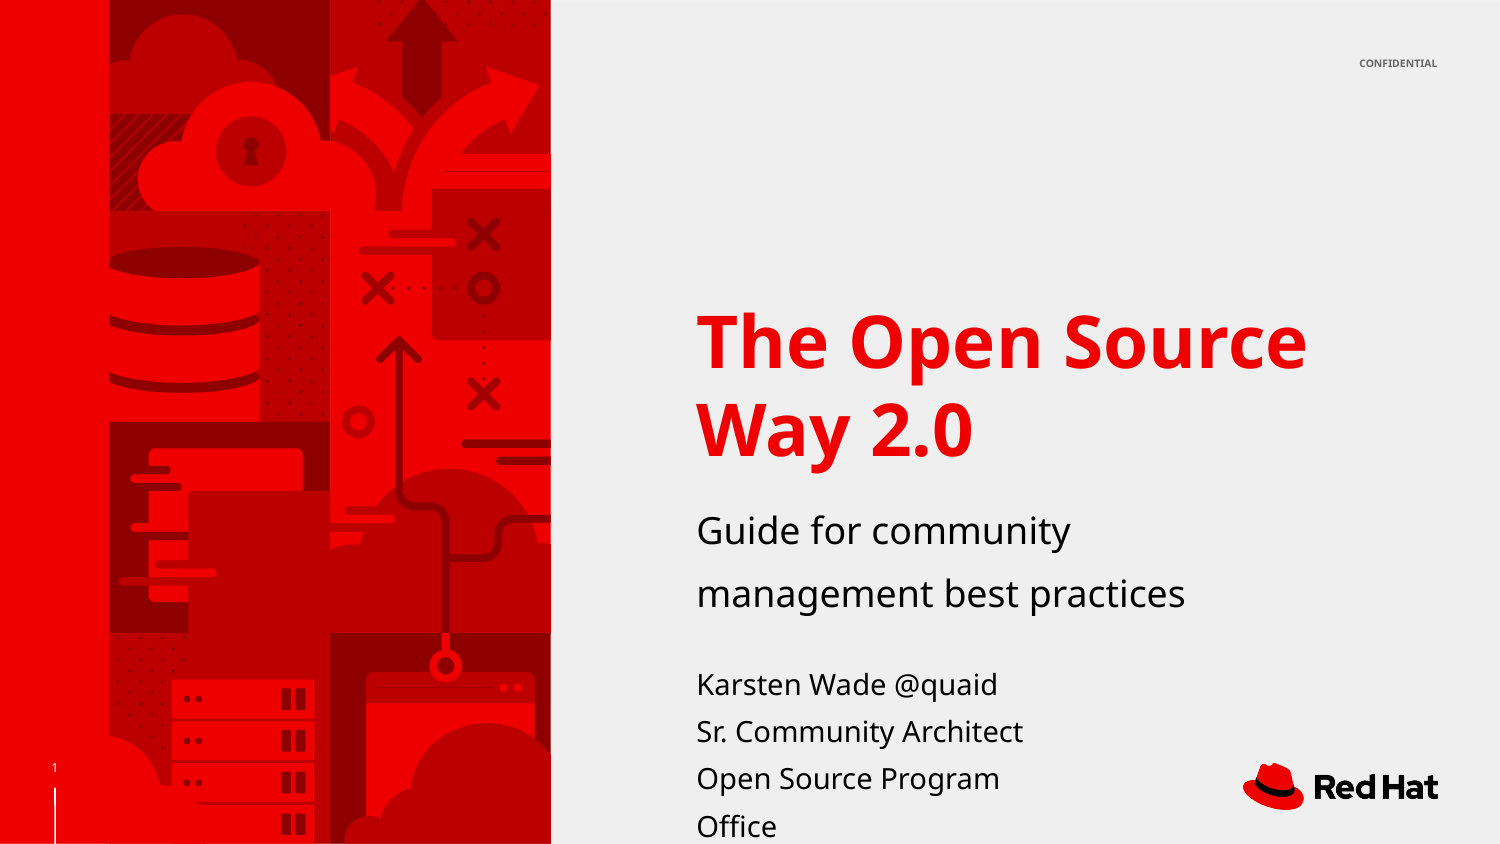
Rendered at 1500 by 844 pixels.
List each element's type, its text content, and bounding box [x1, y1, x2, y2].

subtitle Karsten Wade @quaid Sr. Community Architect Open Source Program Office [696, 654, 1067, 729]
slide_number <number> [10, 759, 101, 777]
picture [0, 0, 1500, 844]
title The Open Source Way 2.0 [696, 210, 1403, 471]
subtitle Guide for community management best practices [696, 488, 1244, 602]
